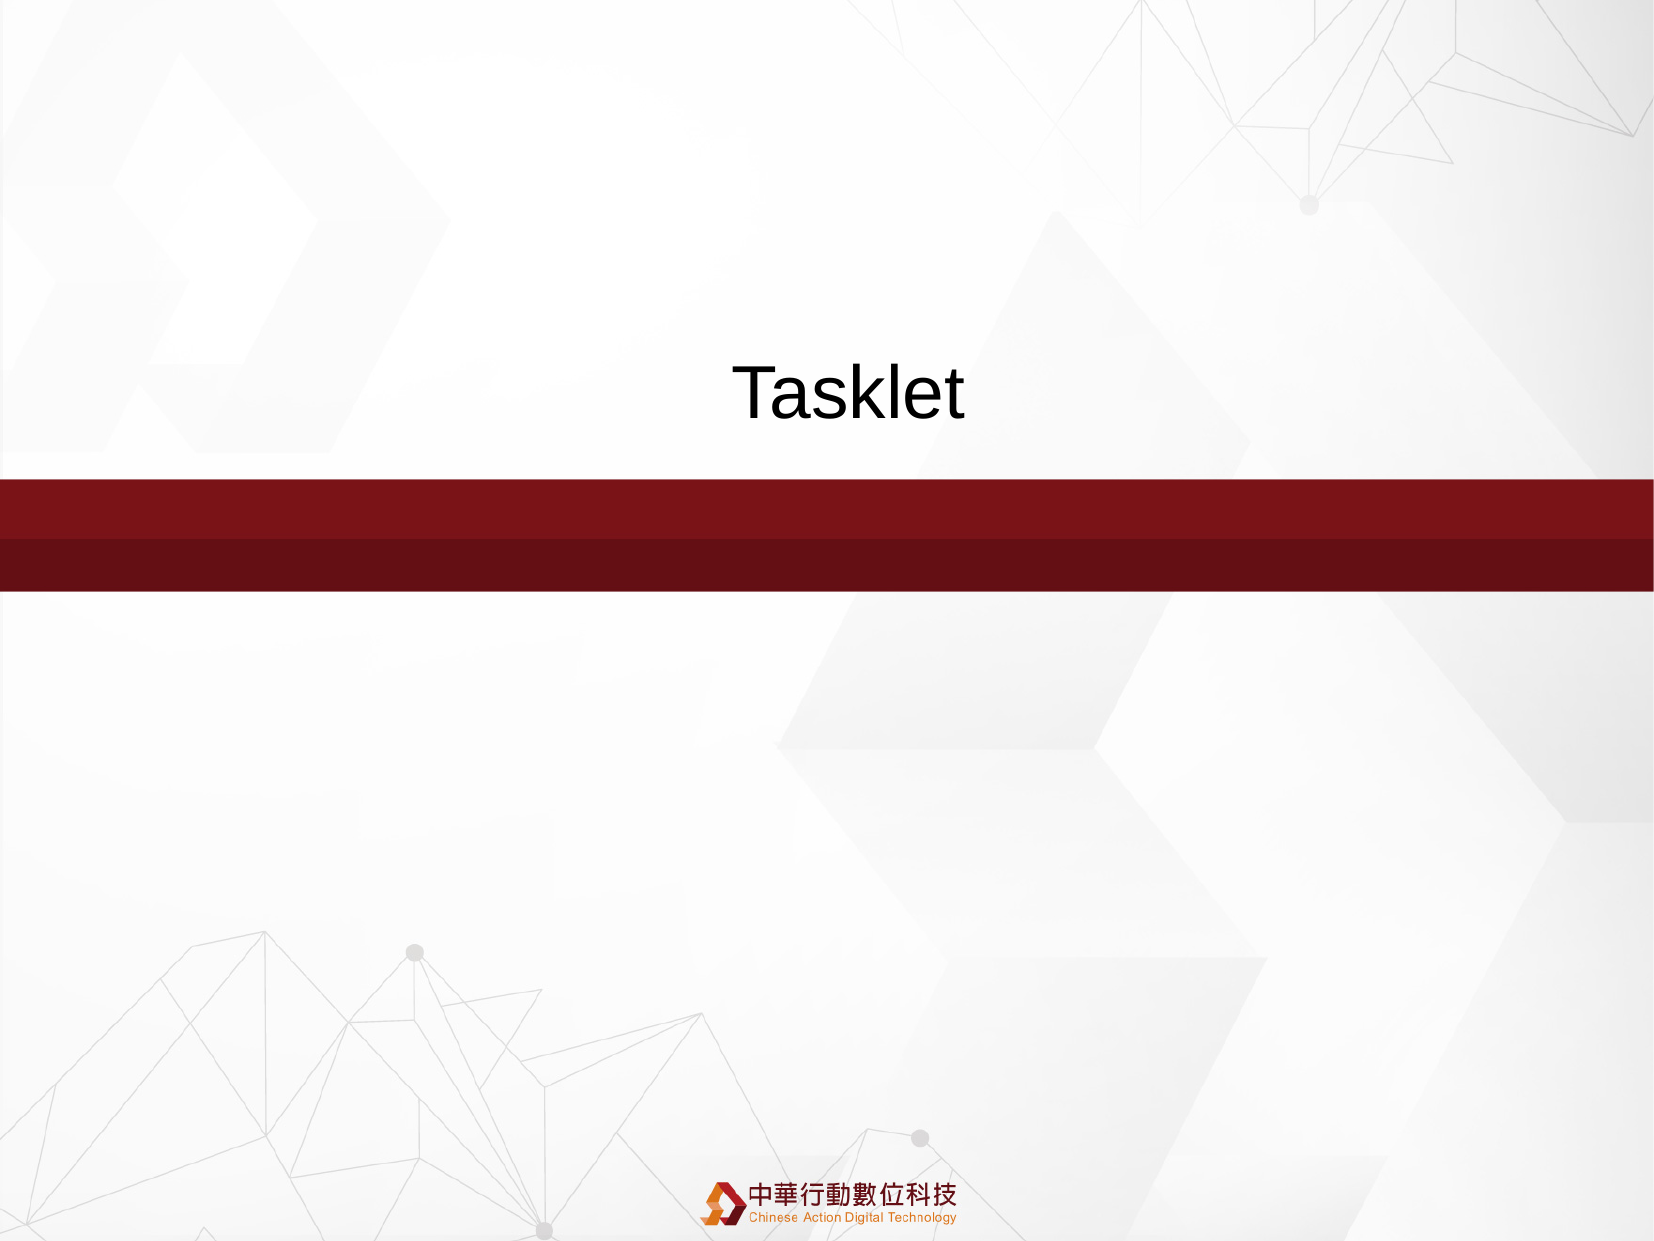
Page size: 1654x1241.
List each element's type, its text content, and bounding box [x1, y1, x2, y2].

title Tasklet [159, 344, 1538, 477]
picture [0, 0, 1654, 1241]
